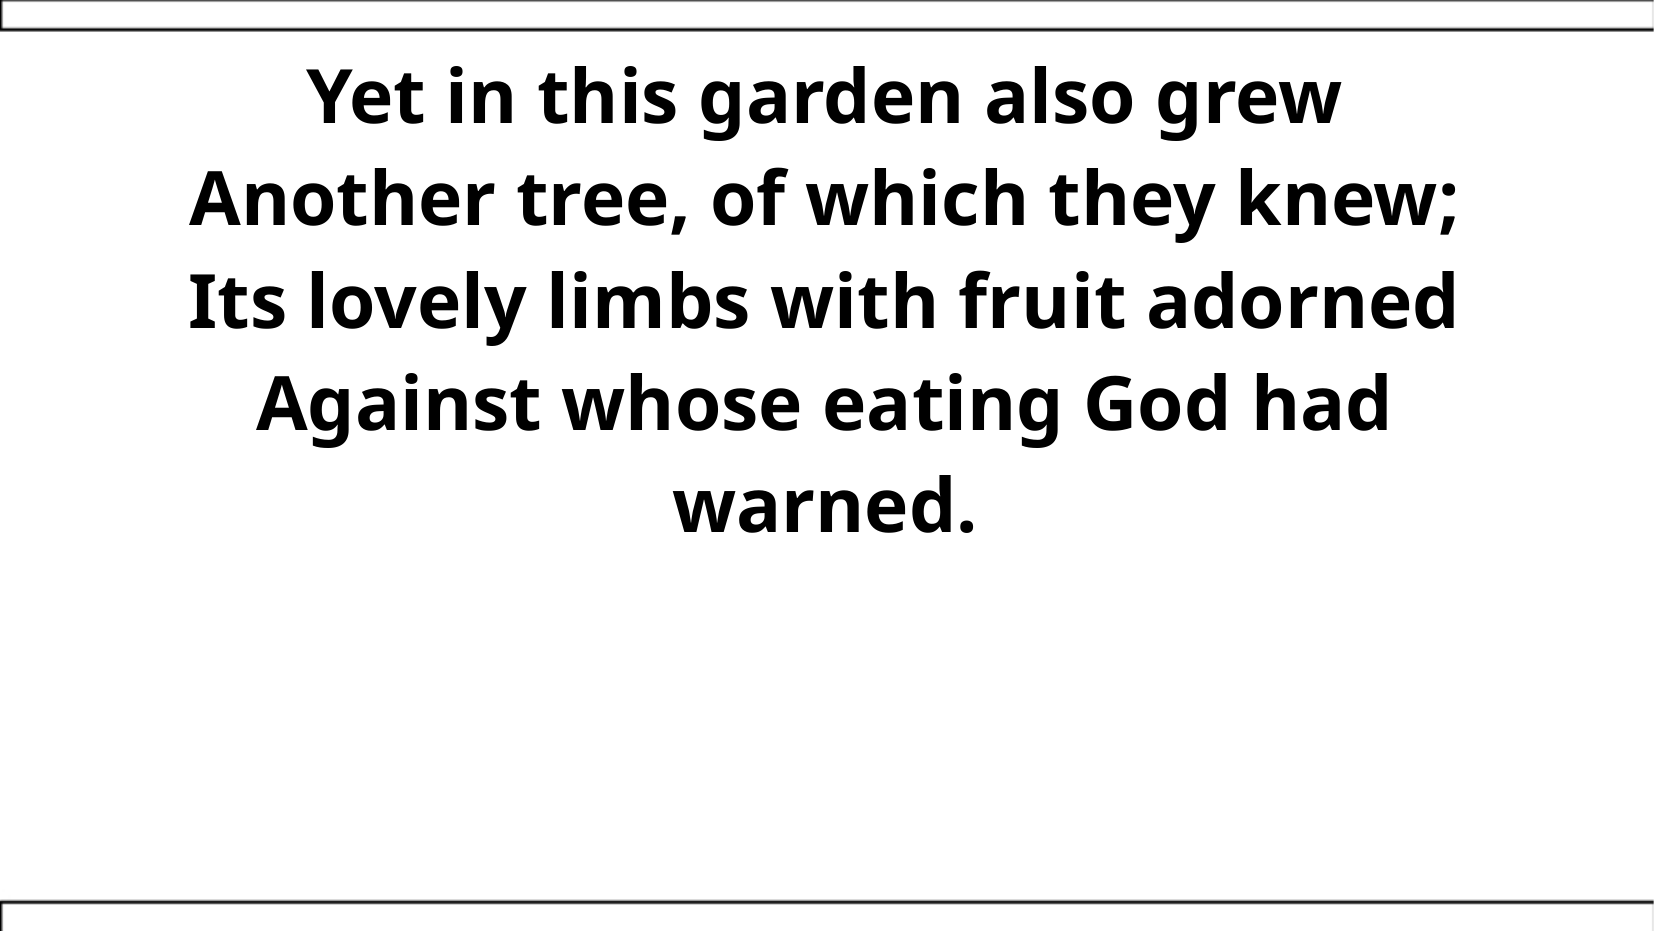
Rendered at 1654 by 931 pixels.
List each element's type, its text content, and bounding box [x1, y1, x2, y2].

text_box Yet in this garden also grew Another tree, of which they knew; Its lovely limbs with fruit adorned Against whose eating God had warned. [90, 35, 1561, 451]
picture [0, 0, 1654, 931]
